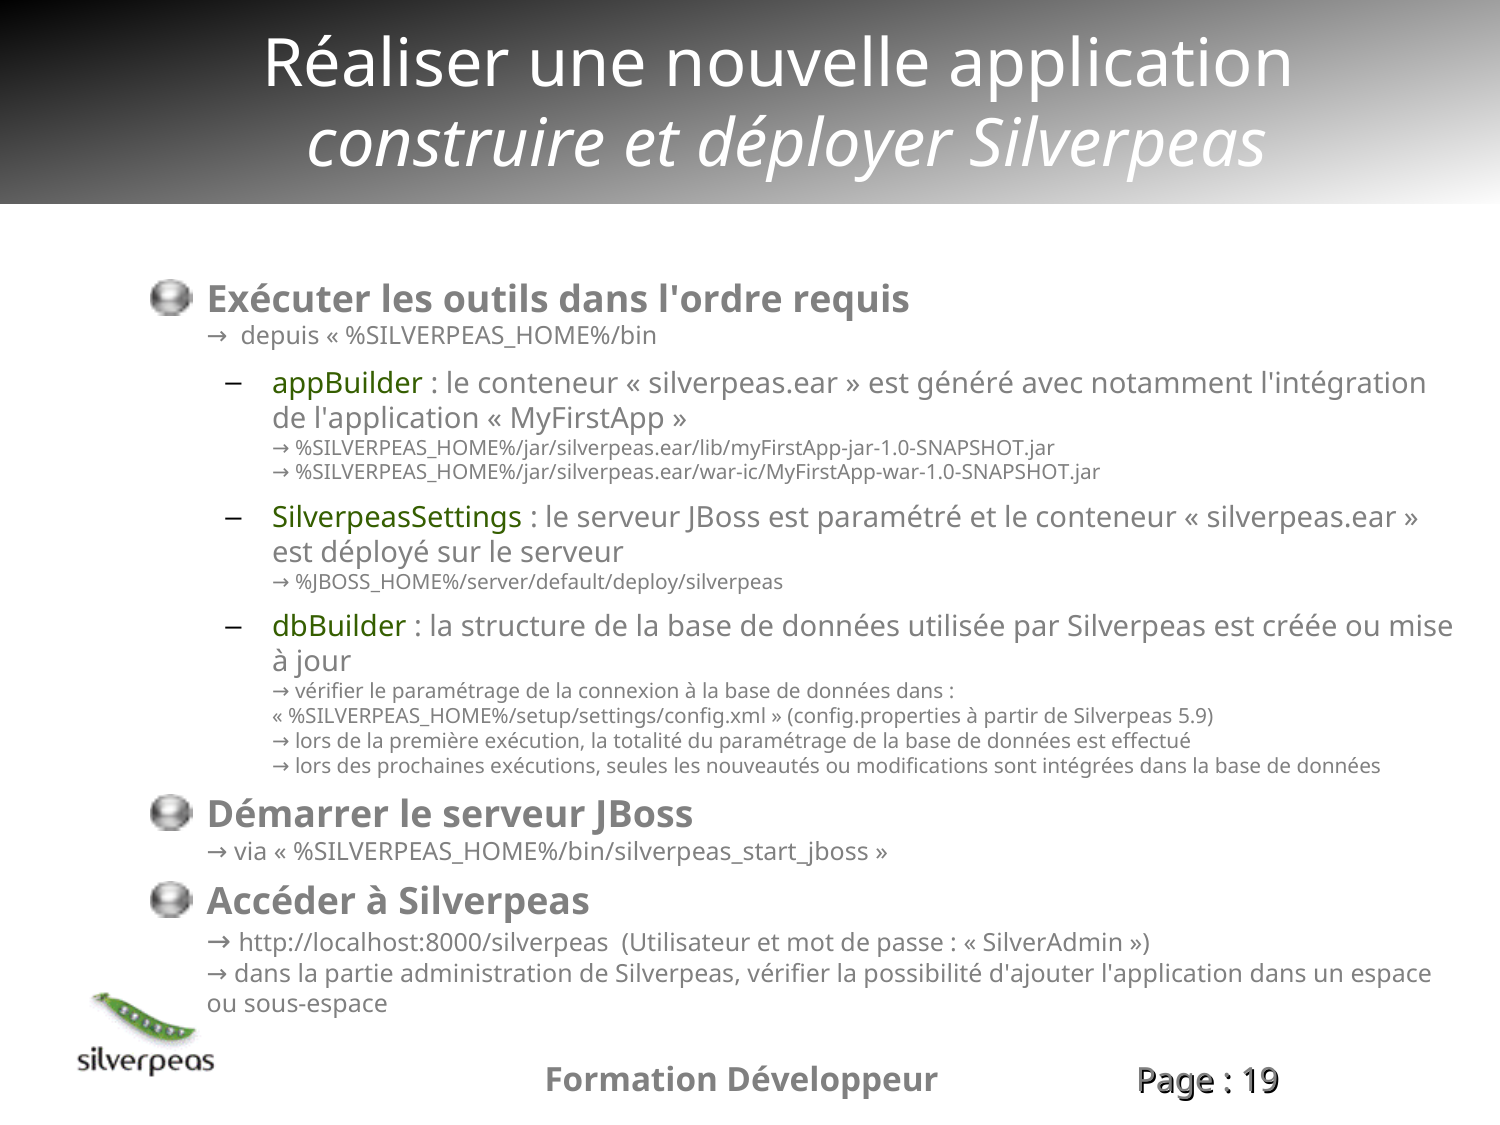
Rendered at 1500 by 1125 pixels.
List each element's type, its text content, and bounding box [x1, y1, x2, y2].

picture [68, 985, 225, 1083]
title Réaliser une nouvelle application construire et déployer Silverpeas [206, 0, 1369, 201]
list Exécuter les outils dans l'ordre requis → depuis « %SILVERPEAS_HOME%/bin appBuilder : le conteneur « silverpeas.ear » est généré avec notamment l'intégration de l'application « MyFirstApp » → %SILVERPEAS_HOME%/jar/silverpeas.ear/lib/myFirstApp-jar-1.0-SNAPSHOT.jar → %SILVERPEAS_HOME%/jar/silverpeas.ear/war-ic/MyFirstApp-war-1.0-SNAPSHOT.jar SilverpeasSettings : le serveur JBoss est paramétré et le conteneur « silverpeas.ear » est déployé sur le serveur → %JBOSS_HOME%/server/default/deploy/silverpeas dbBuilder : la structure de la base de données utilisée par Silverpeas est créée ou mise à jour → vérifier le paramétrage de la connexion à la base de données dans : « %SILVERPEAS_HOME%/setup/settings/config.xml » (config.properties à partir de Silverpeas 5.9) → lors de la première exécution, la totalité du paramétrage de la base de données est effectué → lors des prochaines exécutions, seules les nouveautés ou modifications sont intégrées dans la base de données Démarrer le serveur JBoss → via « %SILVERPEAS_HOME%/bin/silverpeas_start_jboss » Accéder à Silverpeas → http://localhost:8000/silverpeas (Utilisateur et mot de passe : « SilverAdmin ») → dans la partie administration de Silverpeas, vérifier la possibilité d'ajouter l'application dans un espace ou sous-espace [135, 267, 1477, 1025]
